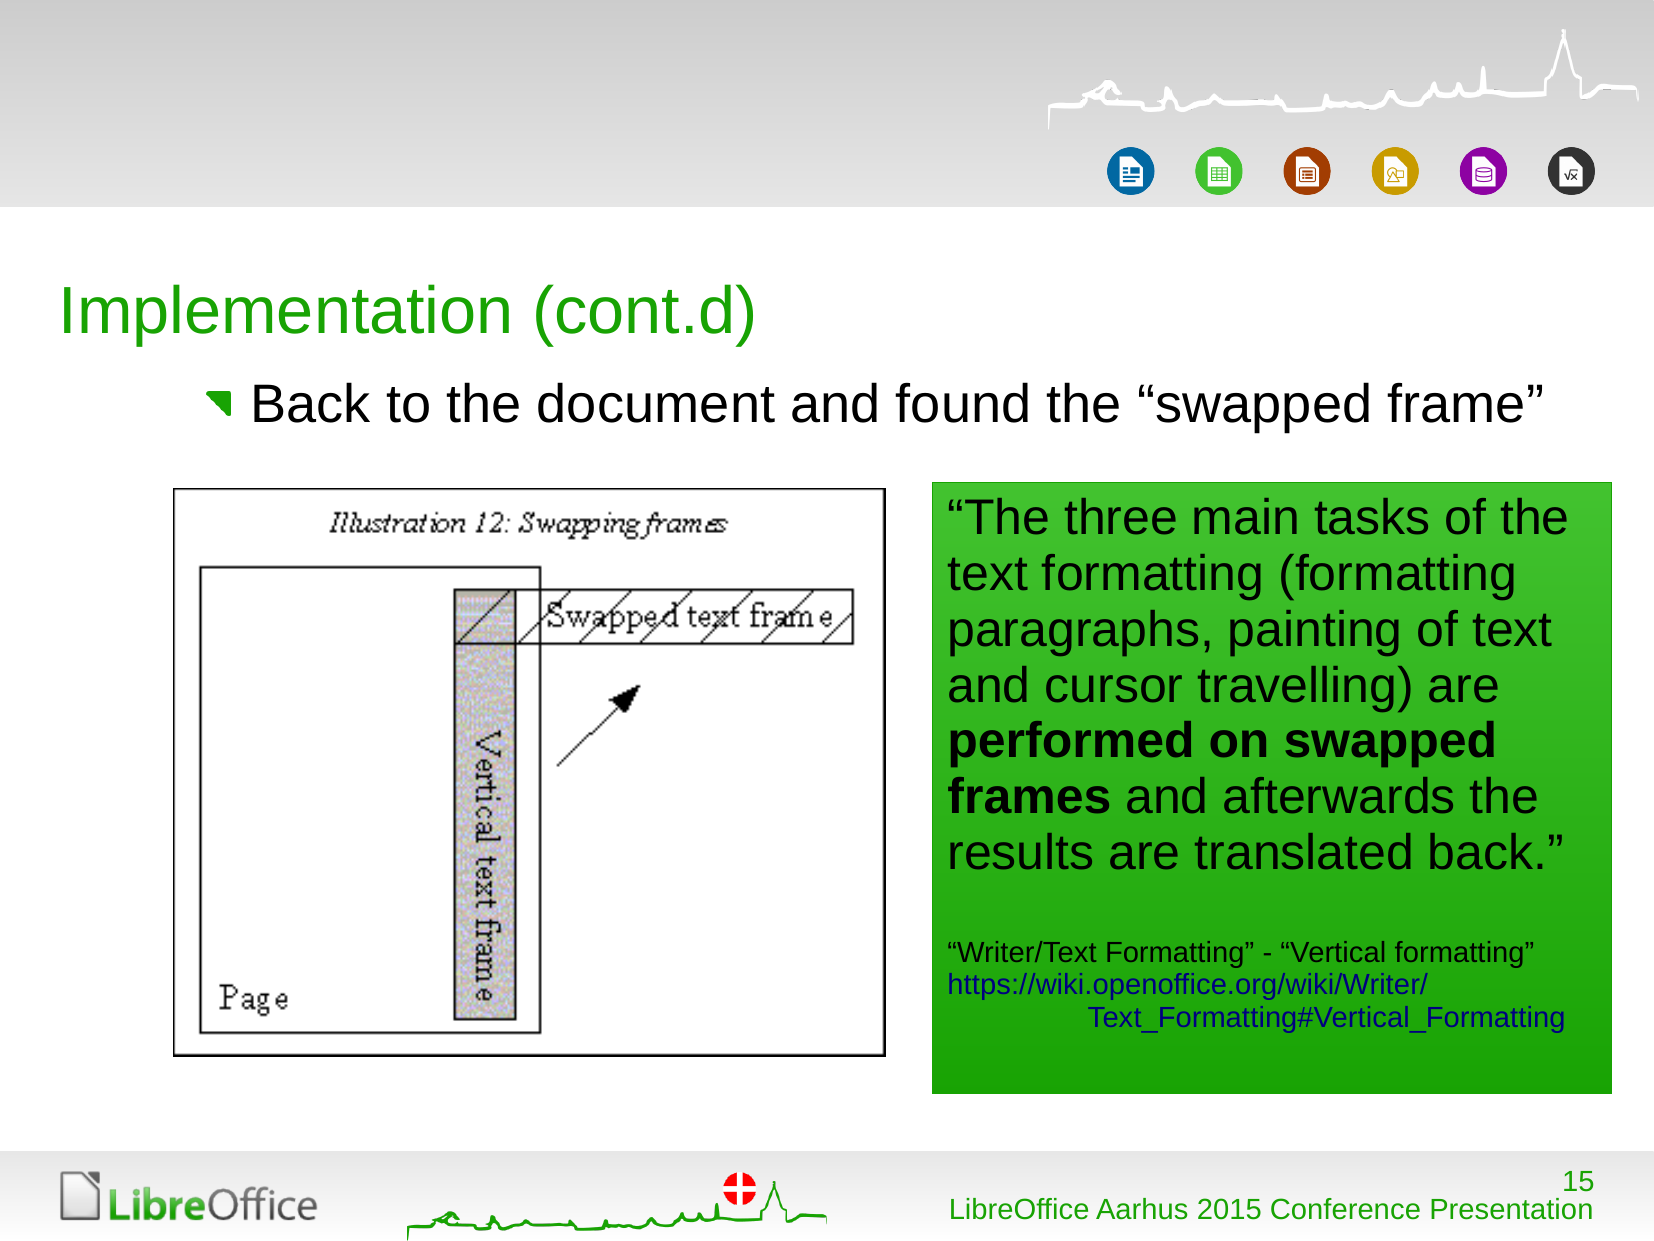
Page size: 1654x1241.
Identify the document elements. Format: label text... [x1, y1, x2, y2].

picture [173, 488, 886, 1057]
title Implementation (cont.d) [59, 236, 1595, 384]
picture [407, 1172, 827, 1241]
list Back to the document and found the “swapped frame” [206, 373, 1560, 1094]
picture [1048, 29, 1639, 130]
picture [41, 1152, 337, 1240]
picture [1107, 147, 1595, 195]
text_box “The three main tasks of the text formatting (formatting paragraphs, painting of text and cursor travelling) are performed on swapped frames and afterwards the results are translated back.” “Writer/Text Formatting” - “Vertical formatting” https://wiki.openoffice.org/wiki/Writer/ Text_Formatting#Vertical_Formatting [932, 482, 1612, 1094]
